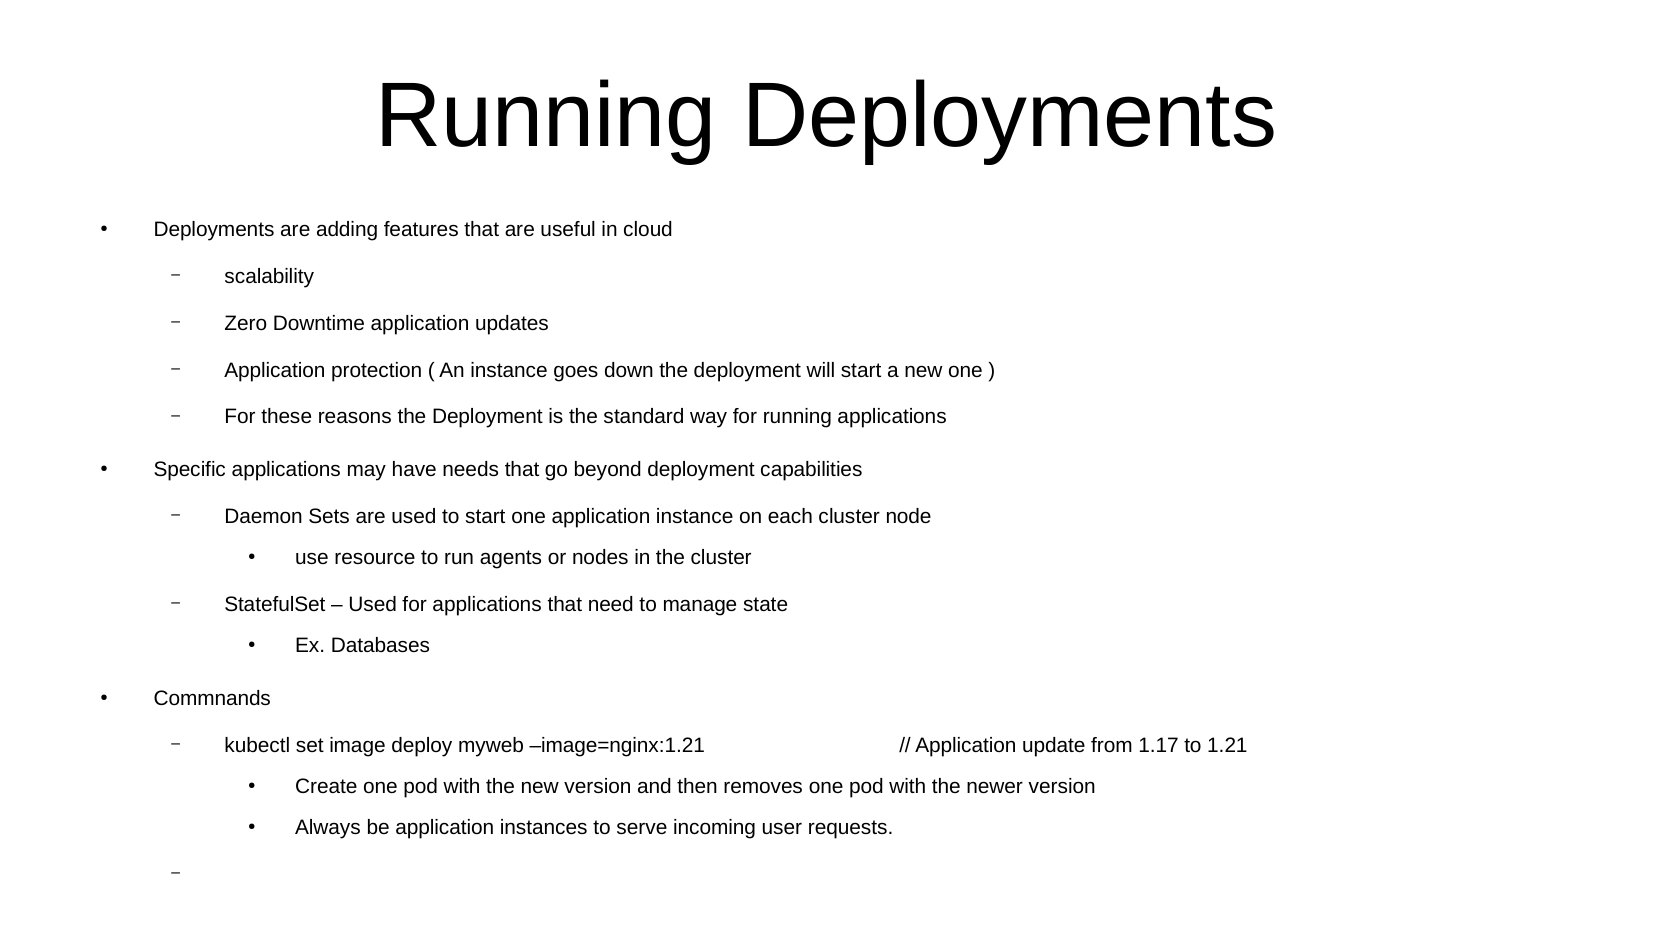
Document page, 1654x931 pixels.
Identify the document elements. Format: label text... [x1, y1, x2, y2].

title Running Deployments [82, 37, 1571, 193]
list Deployments are adding features that are useful in cloud scalability Zero Downtime application updates Application protection ( An instance goes down the deployment will start a new one ) For these reasons the Deployment is the standard way for running applications Specific applications may have needs that go beyond deployment capabilities Daemon Sets are used to start one application instance on each cluster node use resource to run agents or nodes in the cluster StatefulSet – Used for applications that need to manage state Ex. Databases Commnands kubectl set image deploy myweb –image=nginx:1.21 // Application update from 1.17 to 1.21 Create one pod with the new version and then removes one pod with the newer version Always be application instances to serve incoming user requests. [82, 217, 1613, 901]
